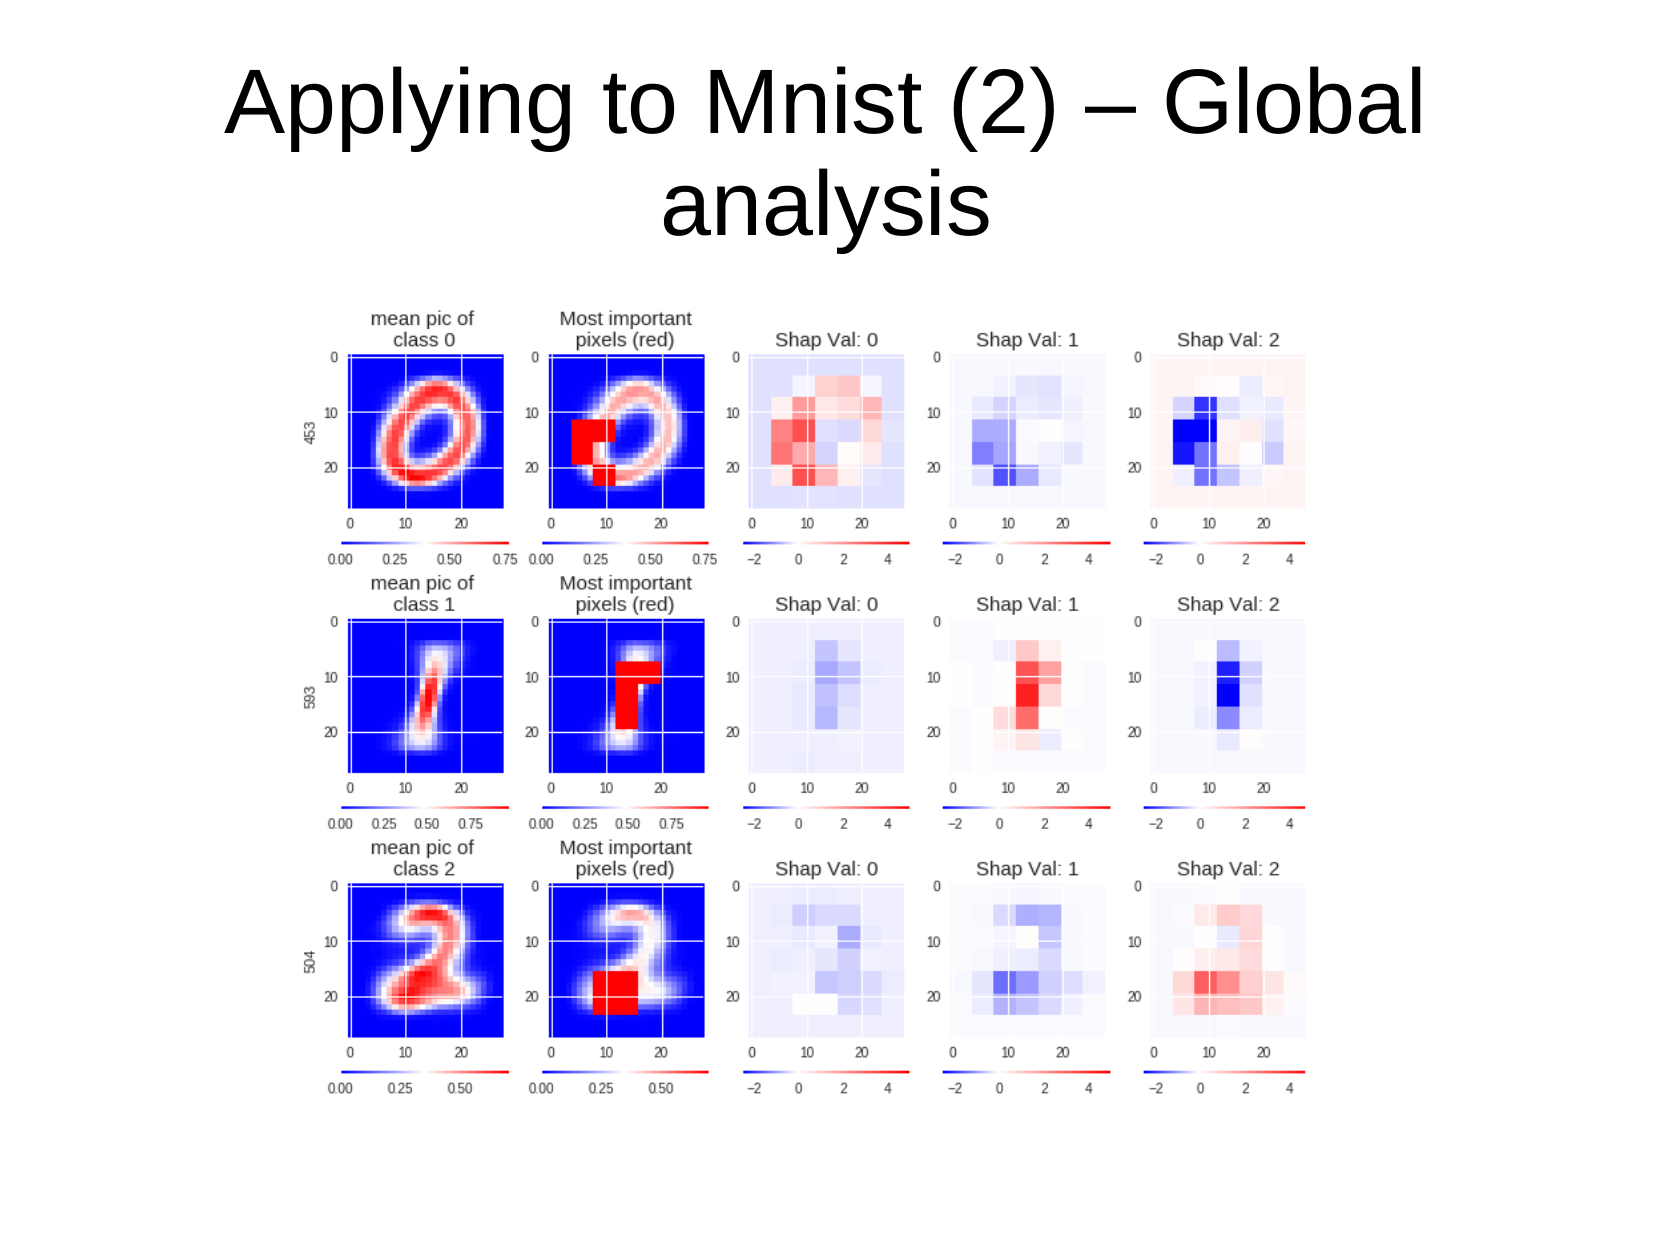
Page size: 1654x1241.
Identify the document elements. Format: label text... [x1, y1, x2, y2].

title Applying to Mnist (2) – Global analysis [82, 49, 1571, 257]
picture [255, 300, 1306, 1096]
